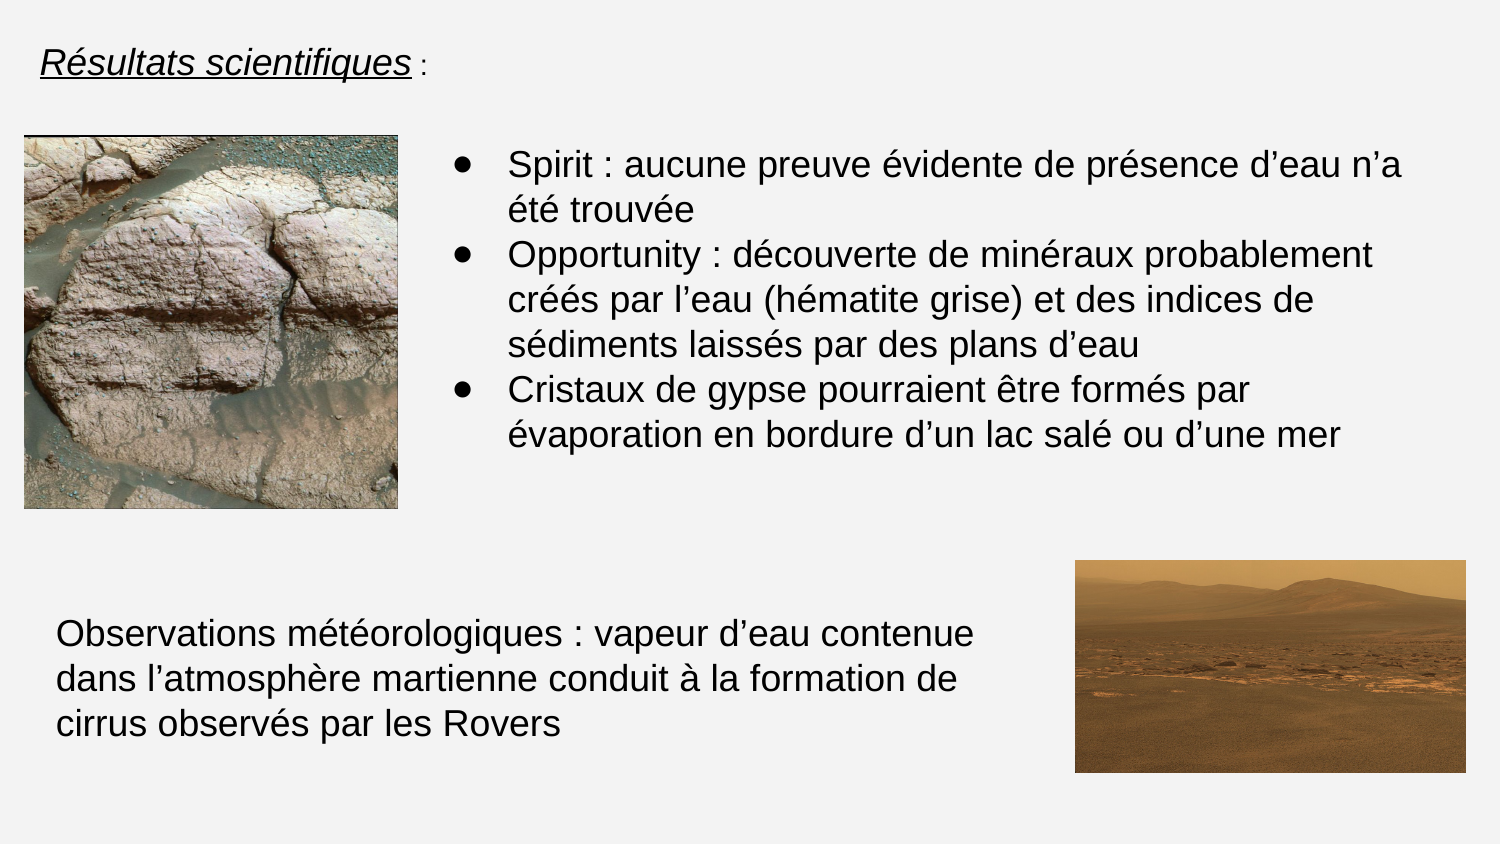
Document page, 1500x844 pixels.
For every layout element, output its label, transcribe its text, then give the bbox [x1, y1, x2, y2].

picture [24, 135, 398, 509]
text_box Observations météorologiques : vapeur d’eau contenue dans l’atmosphère martienne conduit à la formation de cirrus observés par les Rovers [40, 593, 1008, 758]
text_box Spirit : aucune preuve évidente de présence d’eau n’a été trouvée Opportunity : découverte de minéraux probablement créés par l’eau (hématite grise) et des indices de sédiments laissés par des plans d’eau Cristaux de gypse pourraient être formés par évaporation en bordure d’un lac salé ou d’une mer [417, 124, 1466, 498]
text_box Résultats scientifiques : [24, 22, 453, 97]
picture [1075, 560, 1466, 773]
